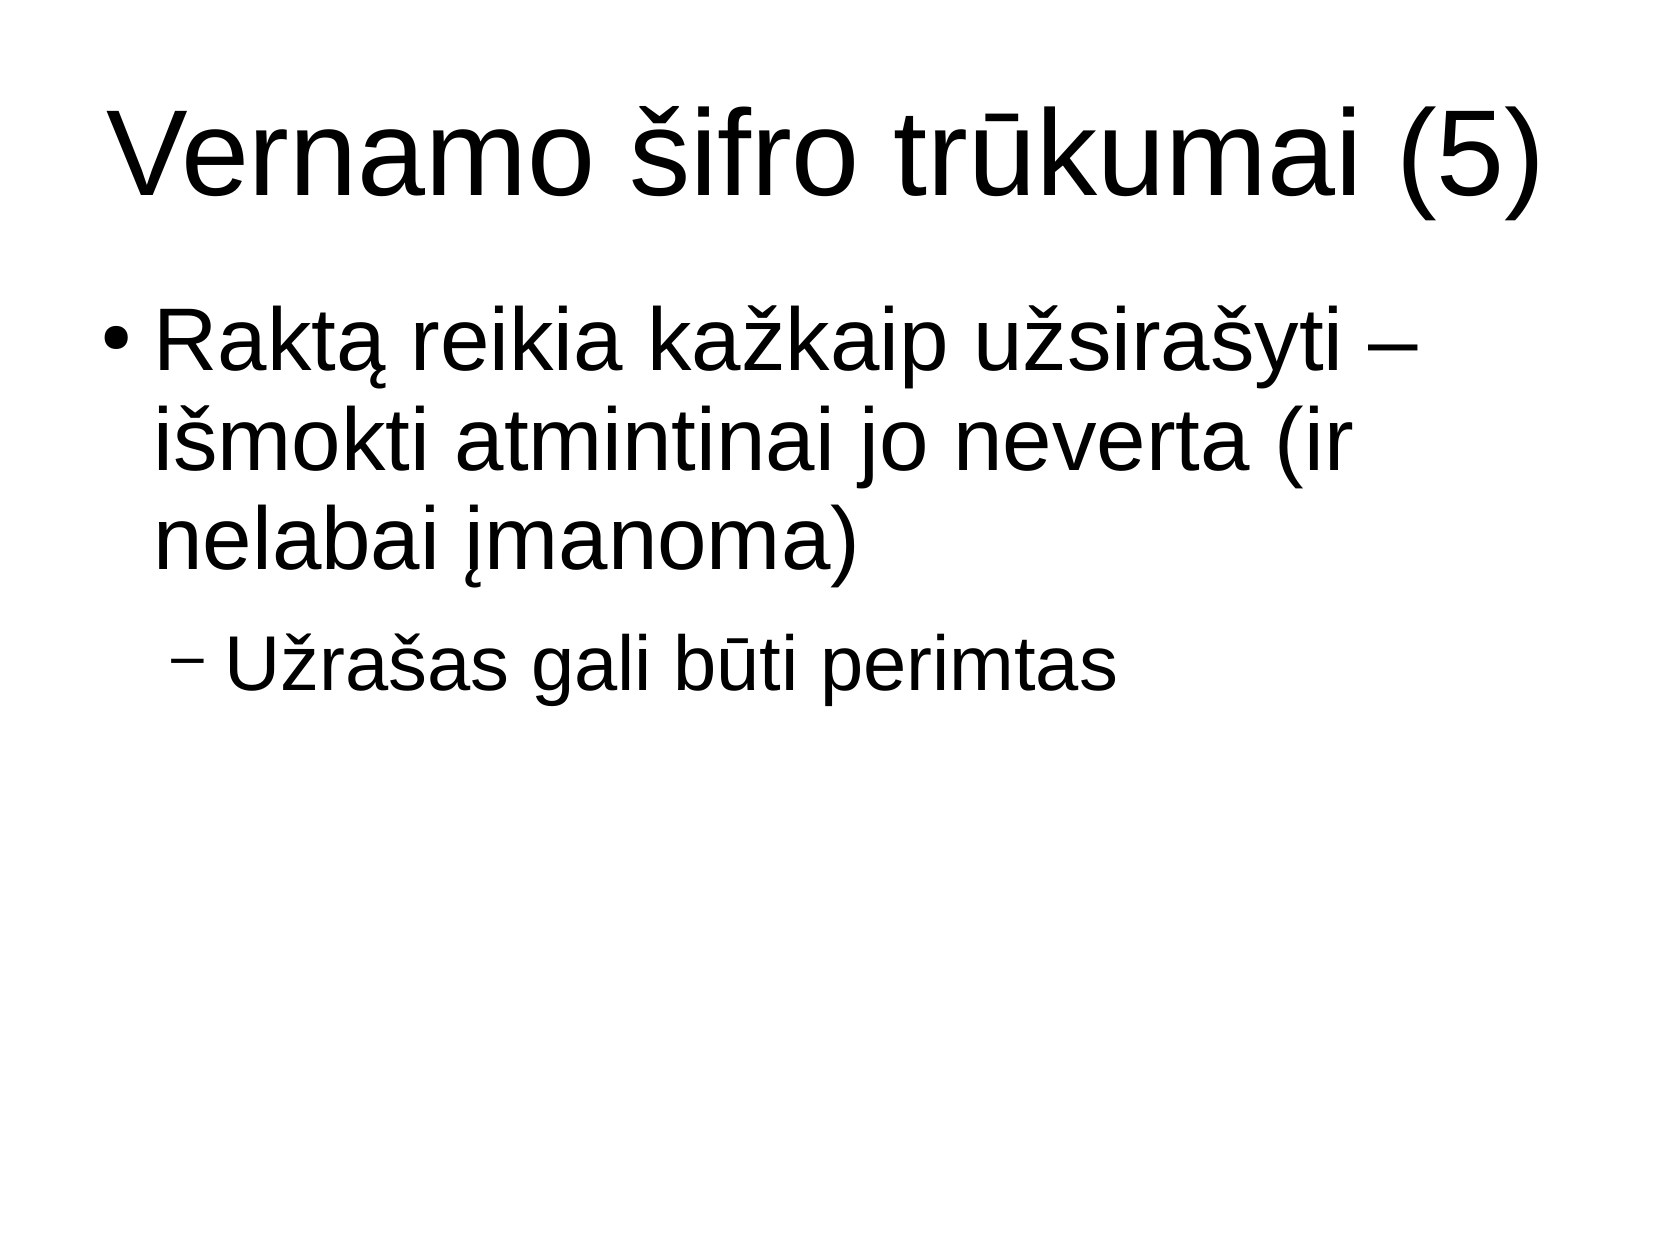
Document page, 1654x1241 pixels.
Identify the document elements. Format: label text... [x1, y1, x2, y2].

title Vernamo šifro trūkumai (5) [82, 49, 1571, 257]
list Raktą reikia kažkaip užsirašyti – išmokti atmintinai jo neverta (ir nelabai įmanoma) Užrašas gali būti perimtas [82, 290, 1571, 1010]
